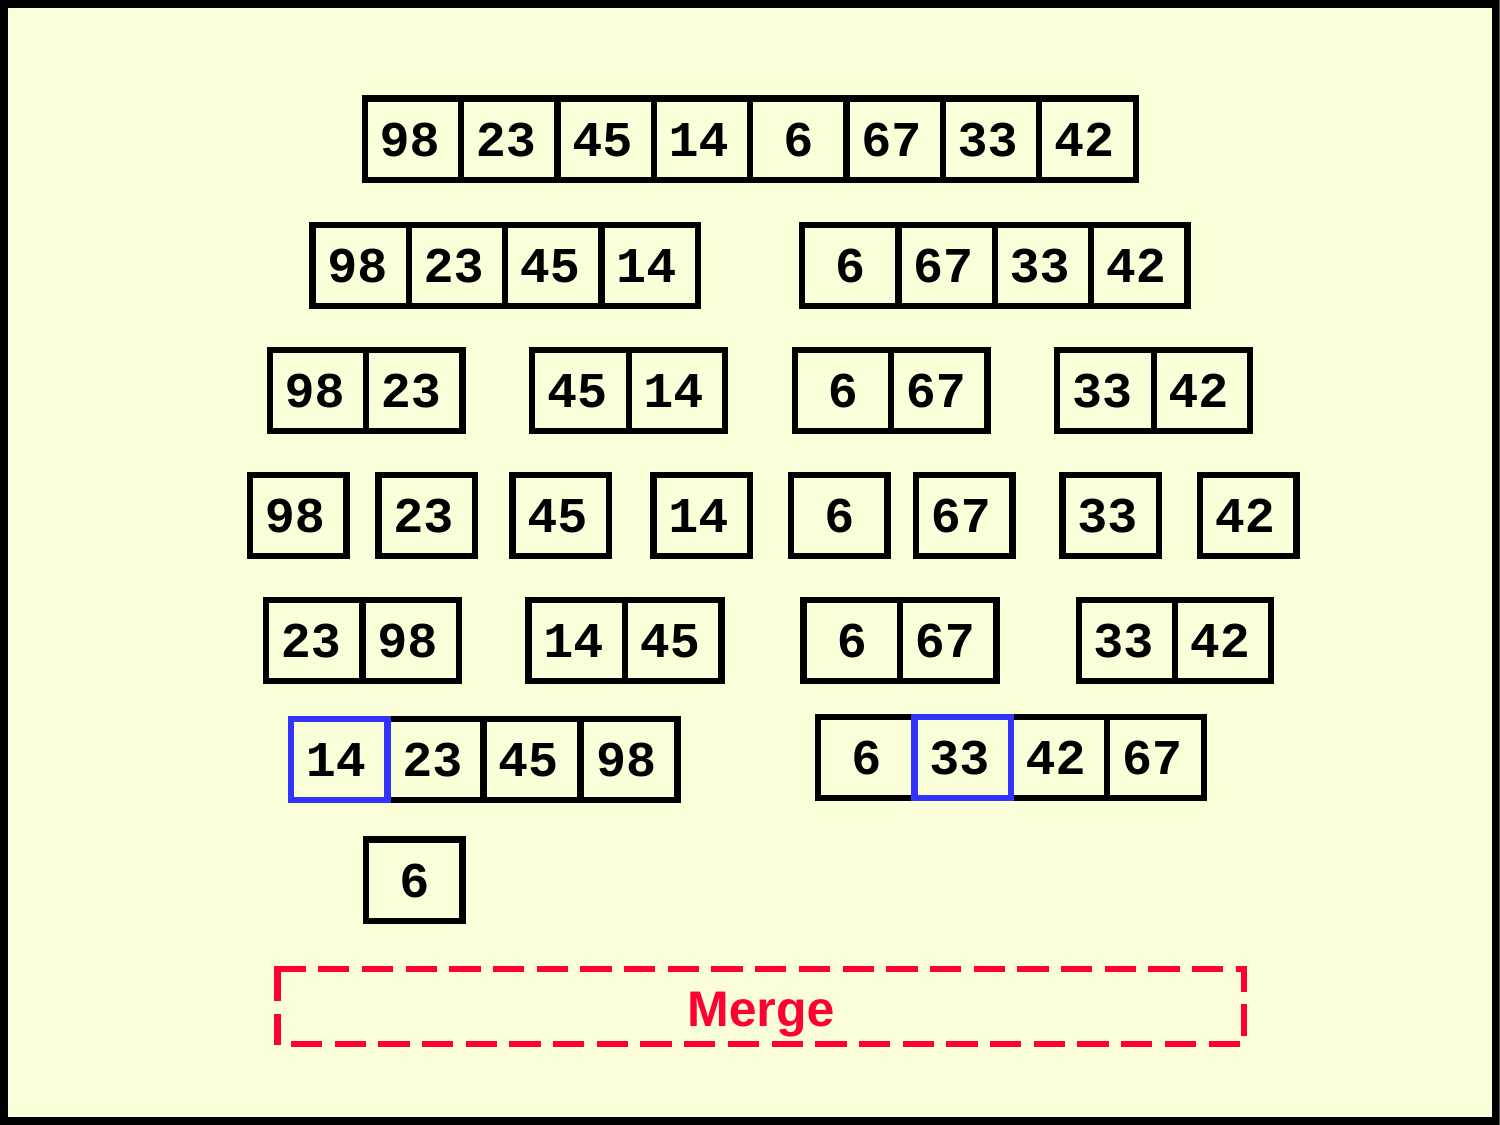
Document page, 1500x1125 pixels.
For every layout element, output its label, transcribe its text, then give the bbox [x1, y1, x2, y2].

text_box 45 [558, 98, 653, 180]
text_box 42 [1153, 350, 1251, 432]
text_box 14 [653, 98, 750, 180]
text_box 67 [892, 350, 988, 432]
text_box 45 [625, 600, 722, 682]
text_box 6 [791, 474, 888, 557]
text_box 67 [901, 600, 997, 682]
text_box 14 [528, 600, 625, 682]
text_box 14 [291, 718, 388, 801]
text_box 98 [362, 600, 459, 682]
text_box 42 [1039, 98, 1136, 180]
text_box 33 [942, 98, 1039, 180]
text_box 23 [388, 718, 483, 801]
text_box 98 [312, 224, 409, 307]
text_box 67 [1107, 716, 1204, 798]
text_box 23 [462, 98, 558, 180]
text_box 6 [794, 350, 892, 432]
text_box 42 [1200, 474, 1297, 557]
text_box 6 [818, 716, 914, 798]
text_box 23 [367, 350, 463, 432]
text_box 98 [249, 474, 347, 557]
text_box 67 [899, 224, 994, 307]
text_box 45 [512, 474, 609, 557]
text_box 42 [1176, 600, 1272, 682]
text_box 6 [803, 600, 901, 682]
text_box 45 [532, 350, 628, 432]
text_box 33 [994, 224, 1091, 307]
text_box 14 [628, 350, 726, 432]
text_box 14 [601, 224, 698, 307]
text_box 33 [1057, 350, 1153, 432]
text_box 6 [366, 839, 463, 921]
text_box 45 [483, 718, 580, 801]
text_box 98 [581, 718, 678, 801]
text_box 98 [269, 350, 367, 432]
text_box 98 [364, 98, 462, 180]
text_box 33 [1078, 600, 1176, 682]
text_box 67 [916, 474, 1013, 557]
text_box 23 [378, 474, 475, 557]
text_box 6 [802, 224, 899, 307]
text_box 23 [266, 600, 362, 682]
text_box 42 [1012, 716, 1107, 798]
text_box 14 [653, 474, 751, 557]
text_box 6 [750, 98, 847, 180]
text_box 23 [409, 224, 506, 307]
text_box 33 [1062, 474, 1159, 557]
text_box 42 [1091, 224, 1188, 307]
text_box 33 [914, 716, 1012, 798]
text_box 45 [506, 224, 601, 307]
text_box Merge [277, 968, 1244, 1045]
text_box 67 [847, 98, 942, 180]
